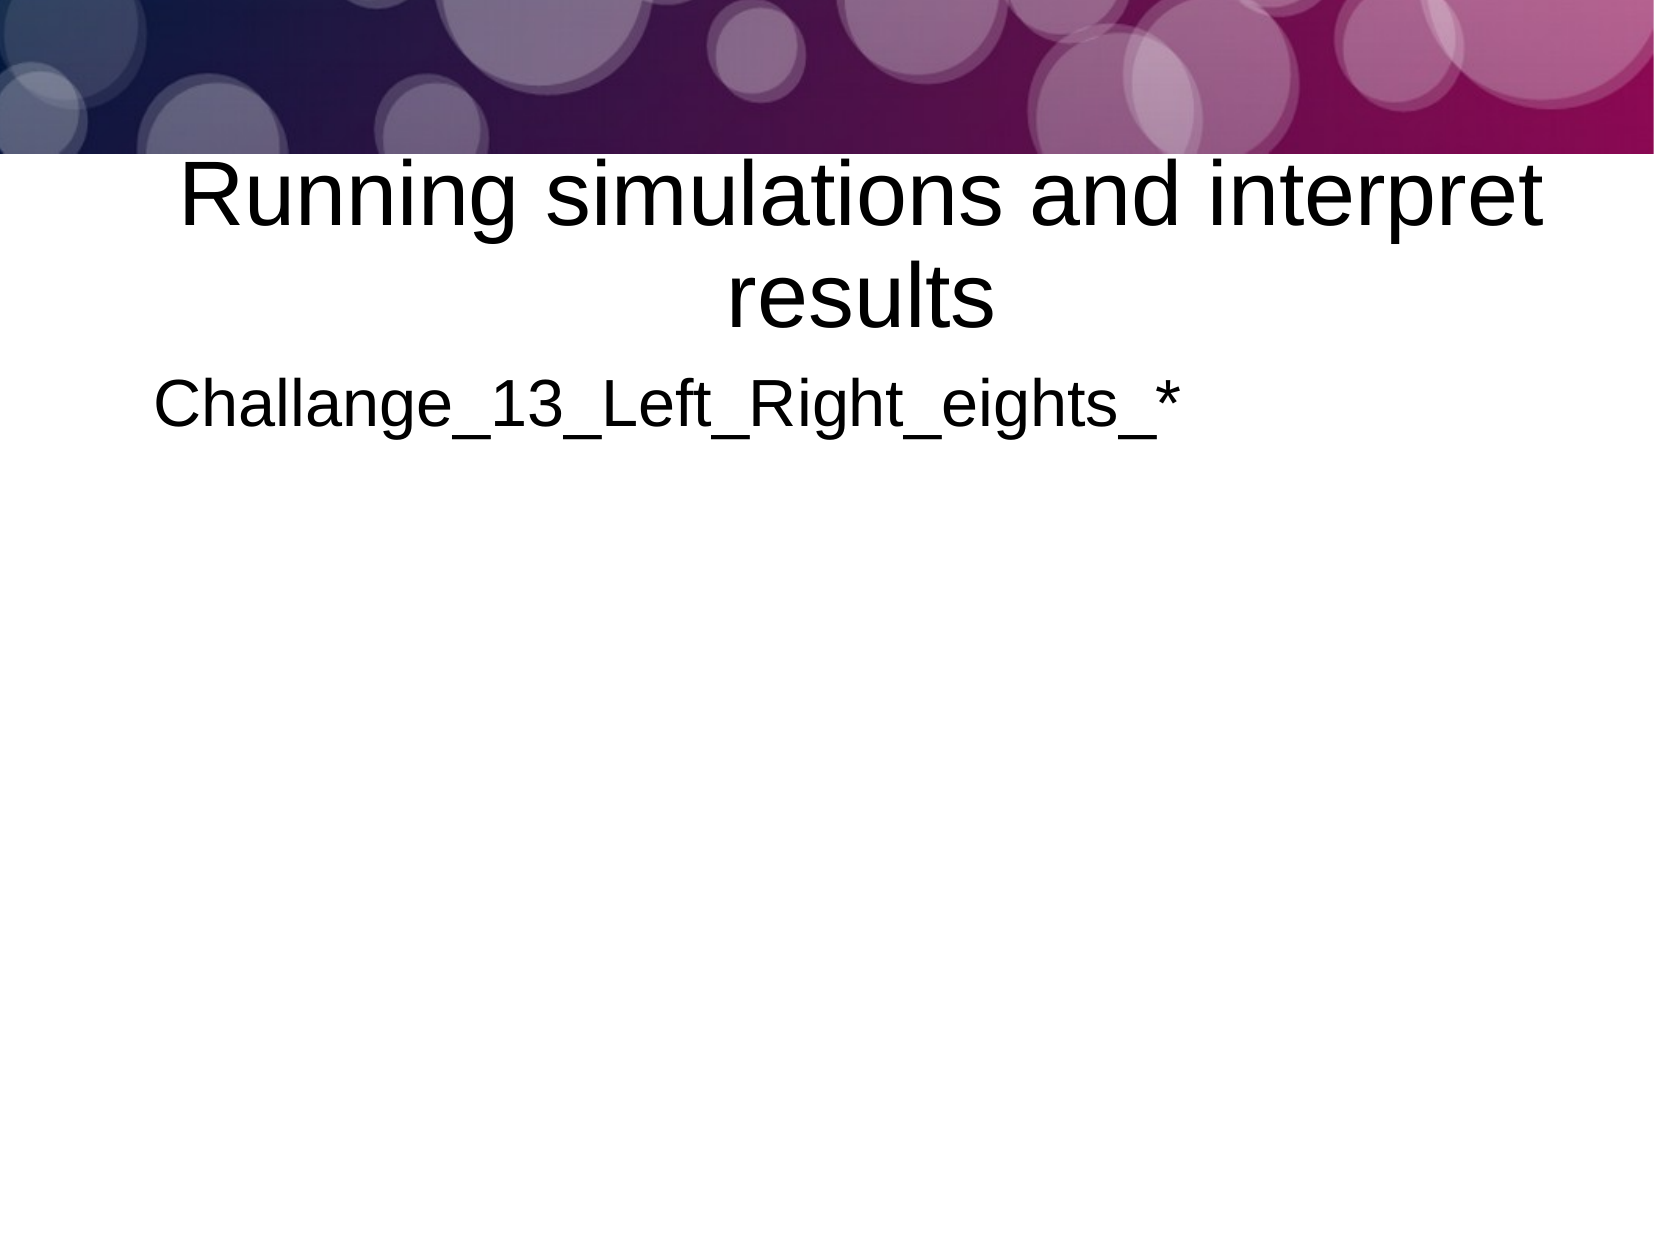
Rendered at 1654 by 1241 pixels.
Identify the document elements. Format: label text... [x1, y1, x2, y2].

list Challange_13_Left_Right_eights_* [82, 366, 1571, 1087]
picture [0, 0, 1654, 154]
title Running simulations and interpret results [82, 142, 1571, 348]
